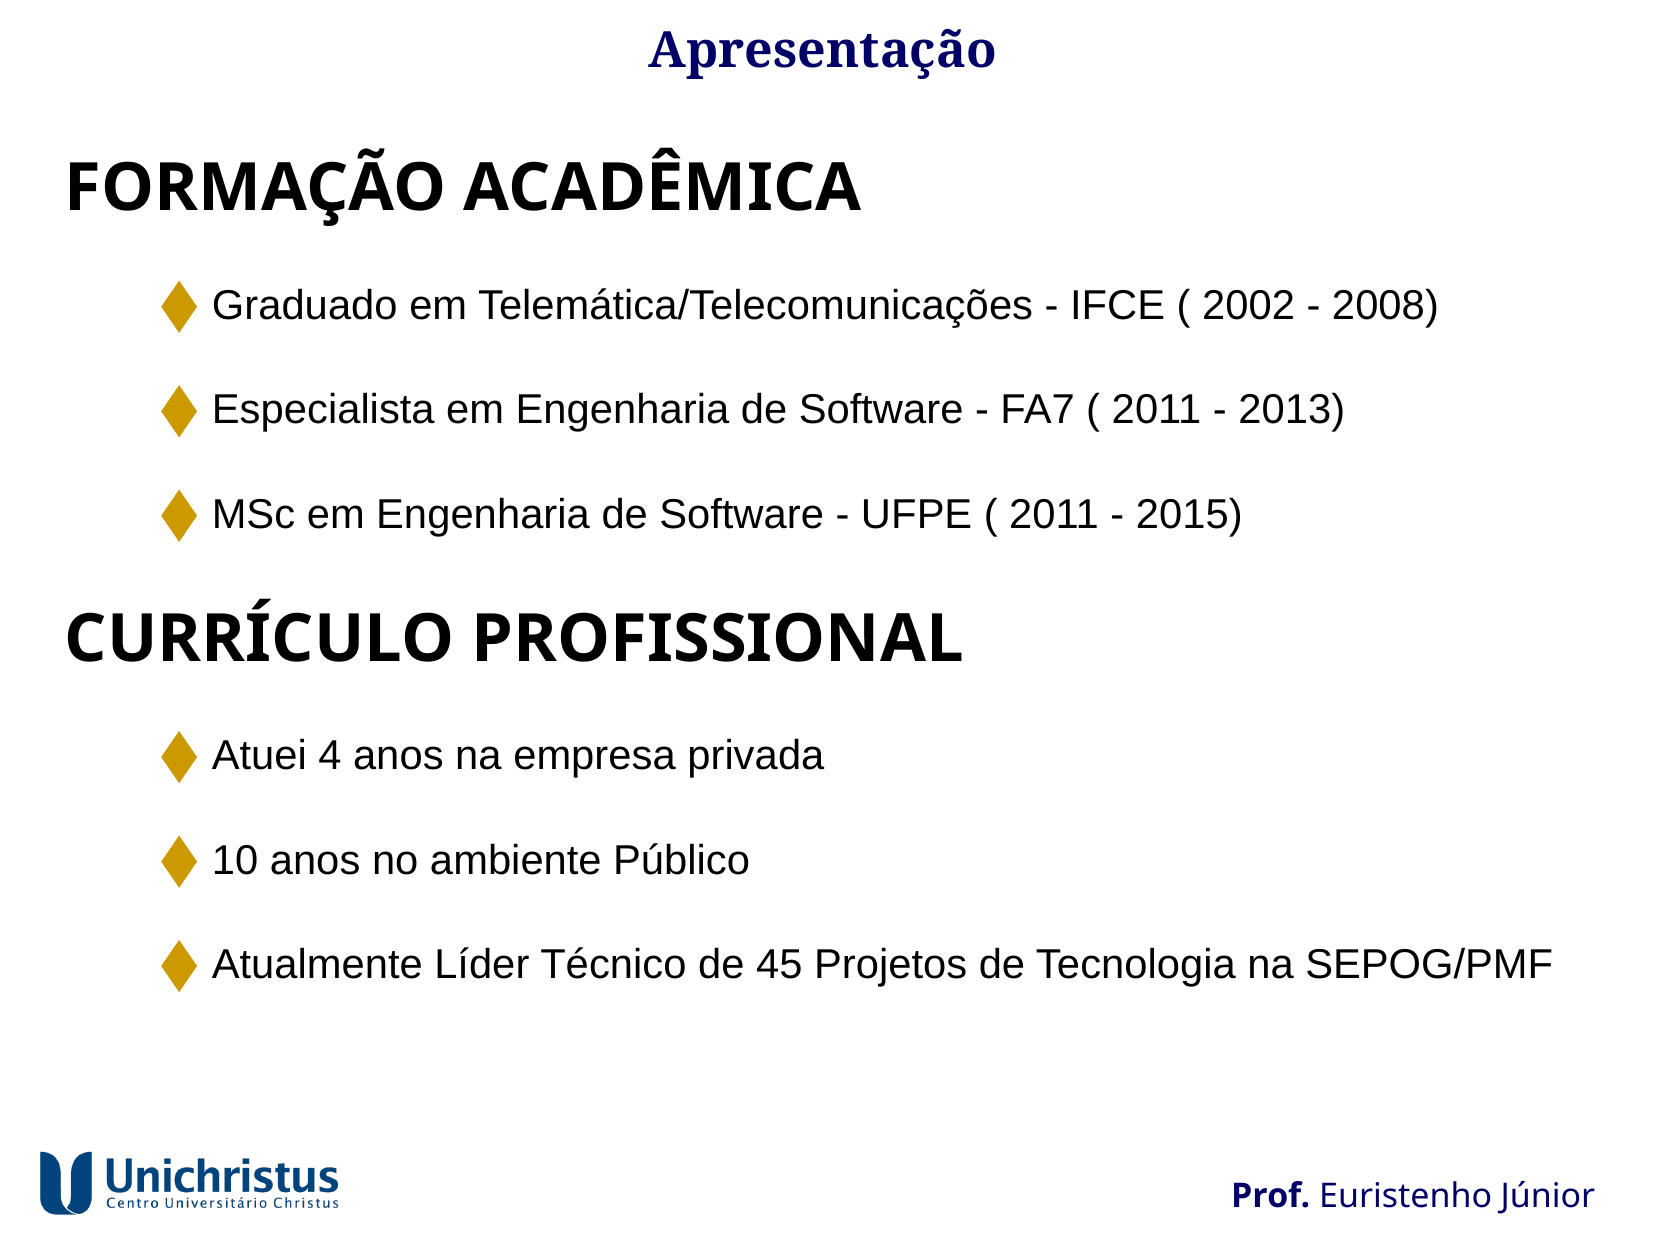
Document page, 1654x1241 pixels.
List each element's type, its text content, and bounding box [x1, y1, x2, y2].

picture [35, 1148, 343, 1217]
text_box Prof. Euristenho Júnior [1216, 1163, 1654, 1224]
text_box [161, 730, 197, 784]
text_box Graduado em Telemática/Telecomunicações - IFCE ( 2002 - 2008) [197, 274, 1468, 342]
text_box Especialista em Engenharia de Software - FA7 ( 2011 - 2013) [197, 378, 1374, 447]
text_box [161, 939, 197, 993]
text_box 10 anos no ambiente Público [197, 828, 766, 897]
text_box Atualmente Líder Técnico de 45 Projetos de Tecnologia na SEPOG/PMF [197, 933, 1583, 1002]
text_box [161, 489, 197, 542]
text_box Atuei 4 anos na empresa privada [197, 724, 847, 793]
text_box [161, 835, 197, 888]
text_box [161, 280, 197, 333]
text_box [161, 385, 197, 438]
text_box MSc em Engenharia de Software - UFPE ( 2011 - 2015) [197, 483, 1270, 551]
text_box CURRÍCULO PROFISSIONAL [50, 582, 1030, 725]
text_box Apresentação [633, 6, 1020, 113]
text_box FORMAÇÃO ACADÊMICA [50, 132, 940, 275]
